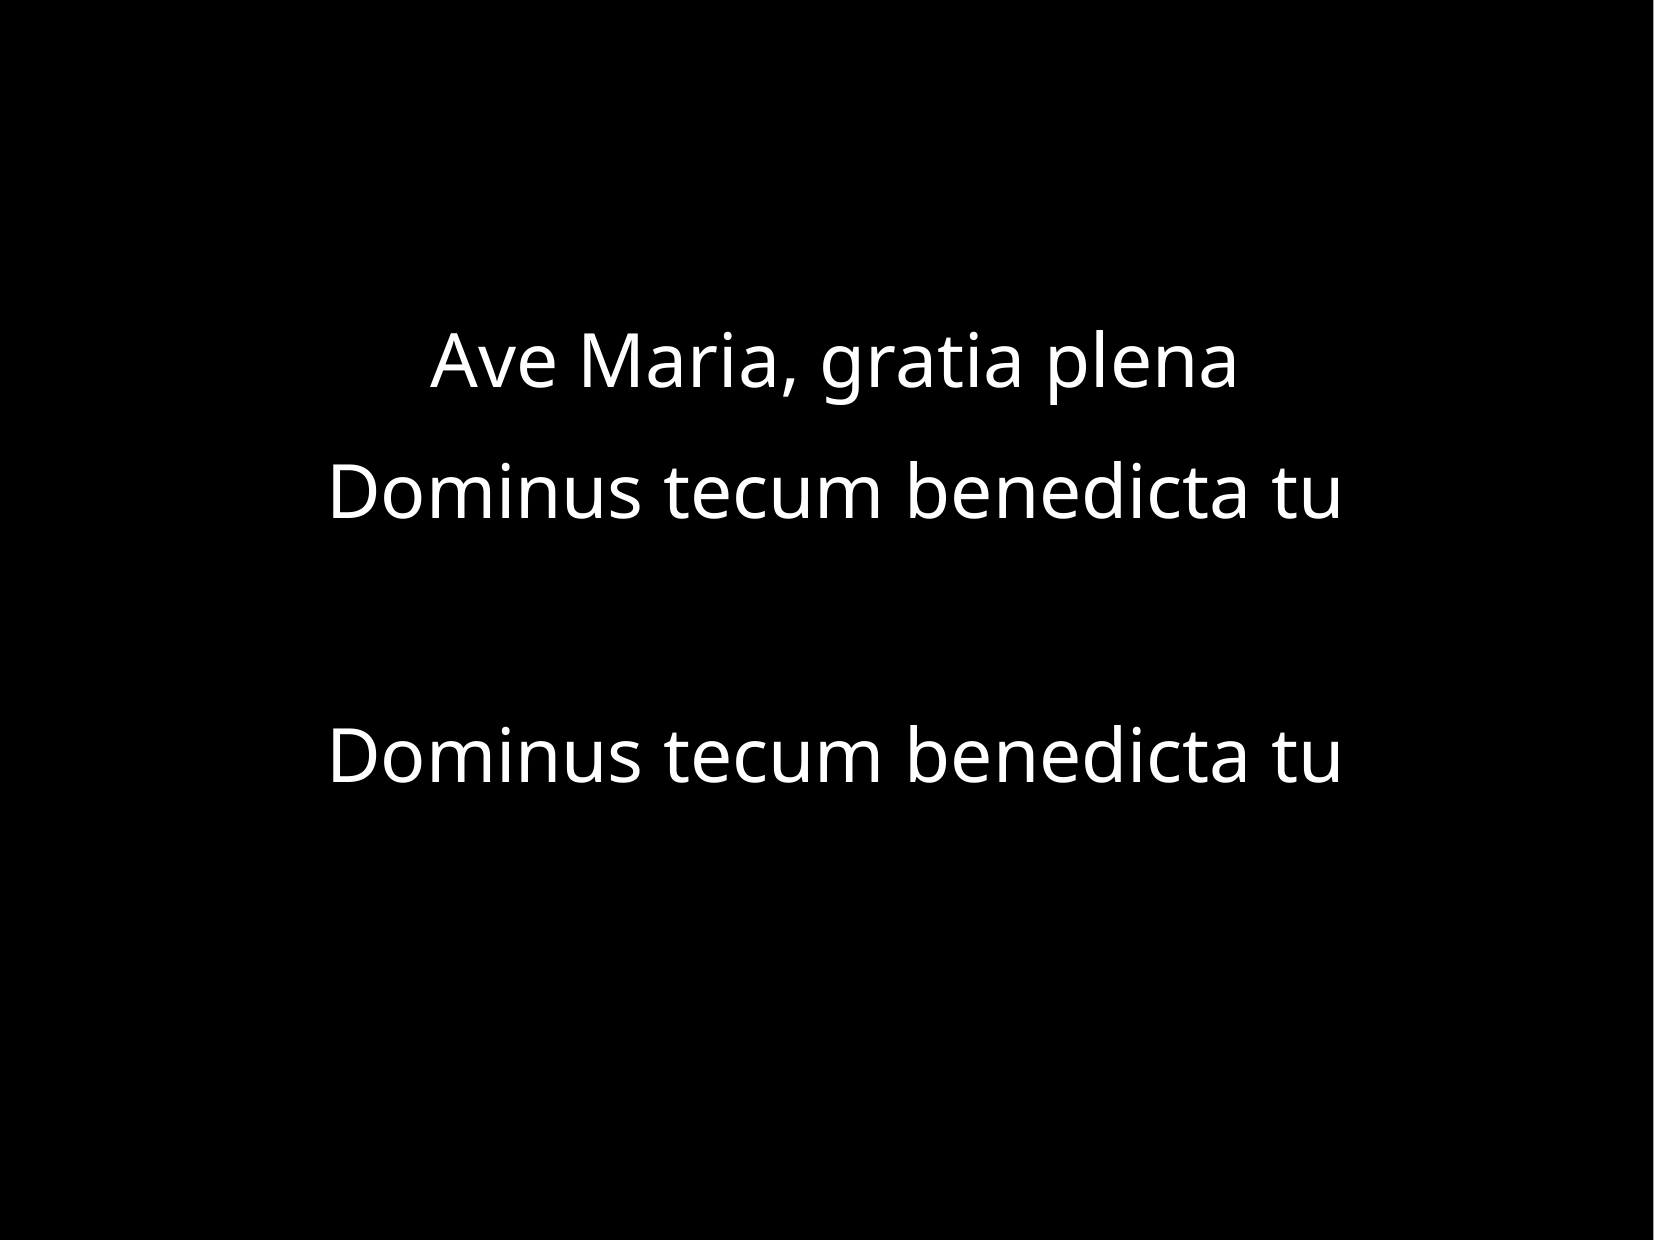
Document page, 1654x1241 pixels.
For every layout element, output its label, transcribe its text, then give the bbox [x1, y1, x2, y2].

list Ave Maria, gratia plena Dominus tecum benedicta tu Dominus tecum benedicta tu [0, 307, 1654, 1229]
